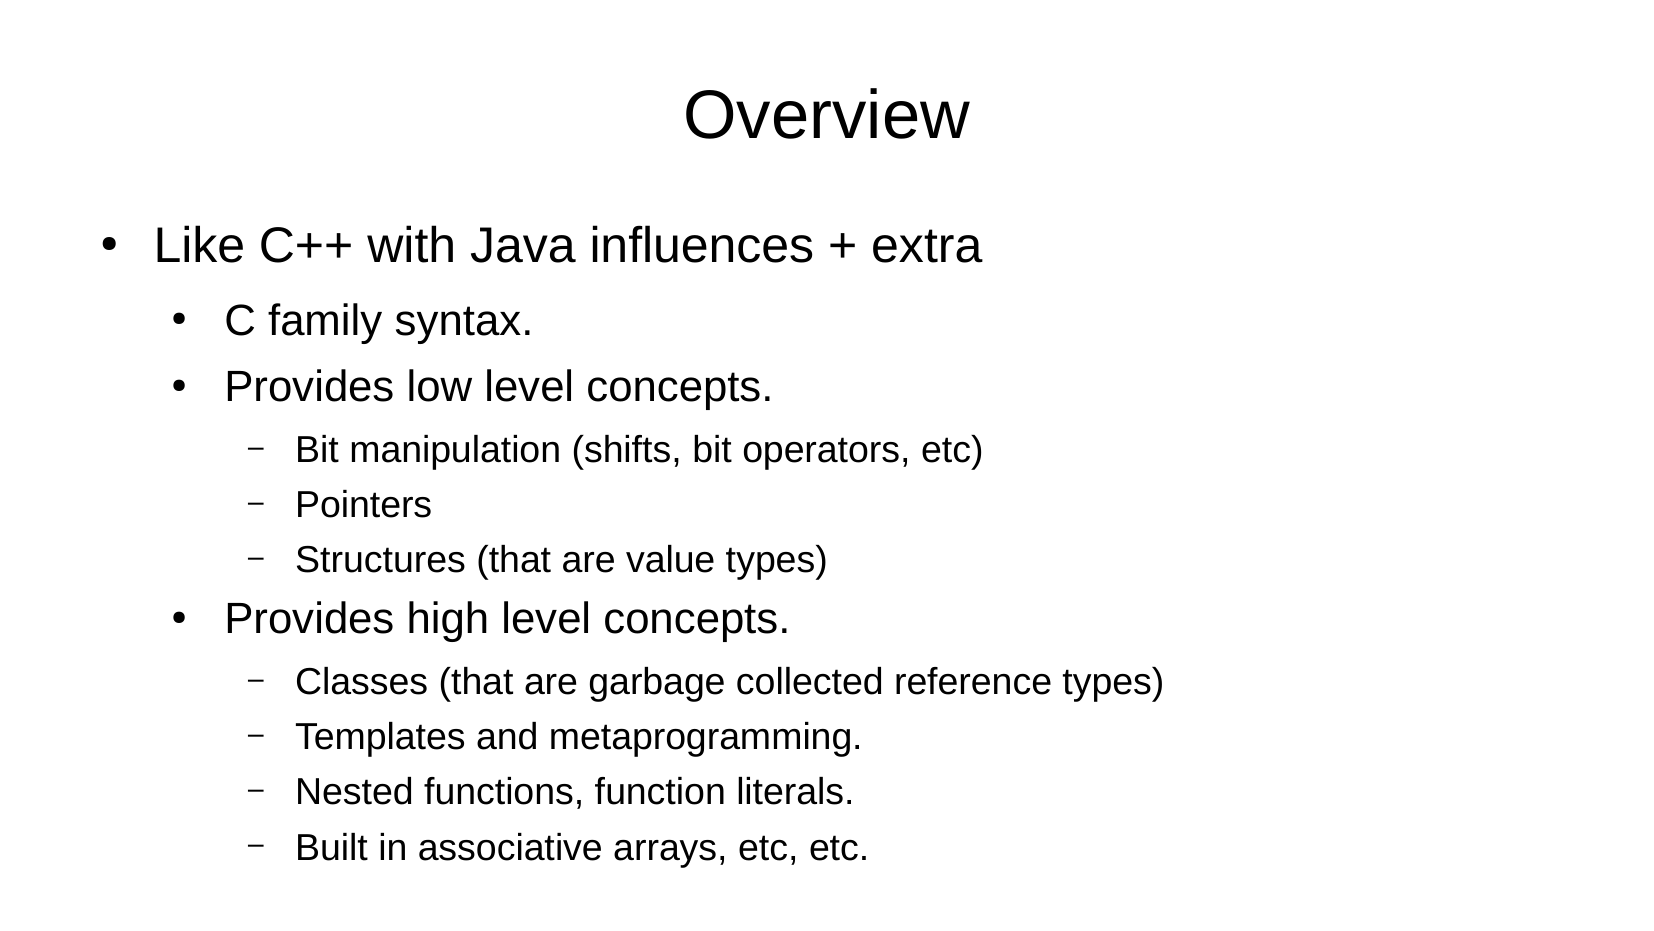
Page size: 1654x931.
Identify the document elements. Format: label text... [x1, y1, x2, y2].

list Like C++ with Java influences + extra C family syntax. Provides low level concepts. Bit manipulation (shifts, bit operators, etc) Pointers Structures (that are value types) Provides high level concepts. Classes (that are garbage collected reference types) Templates and metaprogramming. Nested functions, function literals. Built in associative arrays, etc, etc. [82, 217, 1571, 869]
title Overview [82, 37, 1571, 193]
